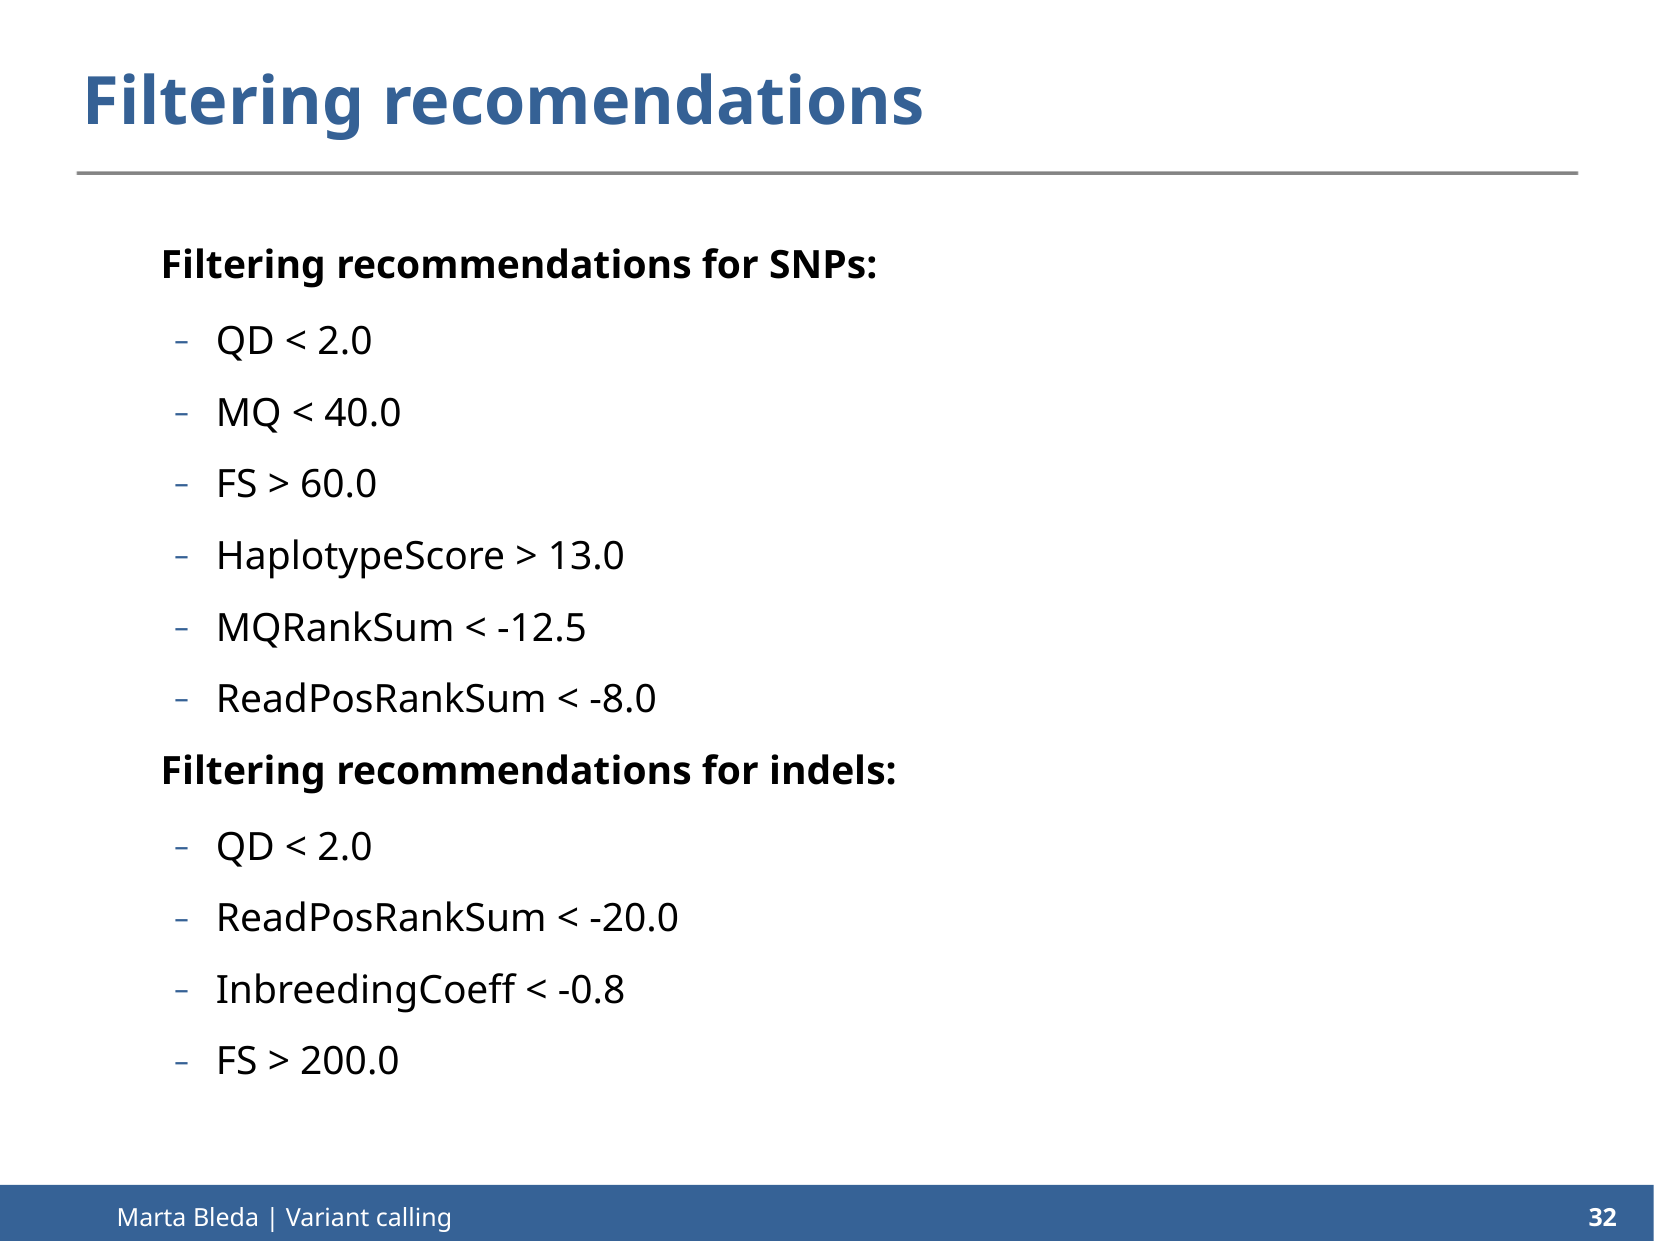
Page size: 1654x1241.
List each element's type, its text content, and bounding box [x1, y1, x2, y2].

picture [74, 170, 1580, 175]
title Filtering recomendations [82, 49, 1571, 148]
list Filtering recommendations for SNPs: QD < 2.0 MQ < 40.0 FS > 60.0 HaplotypeScore > 13.0 MQRankSum < -12.5 ReadPosRankSum < -8.0 Filtering recommendations for indels: QD < 2.0 ReadPosRankSum < -20.0 InbreedingCoeff < -0.8 FS > 200.0 [105, 236, 1542, 1092]
